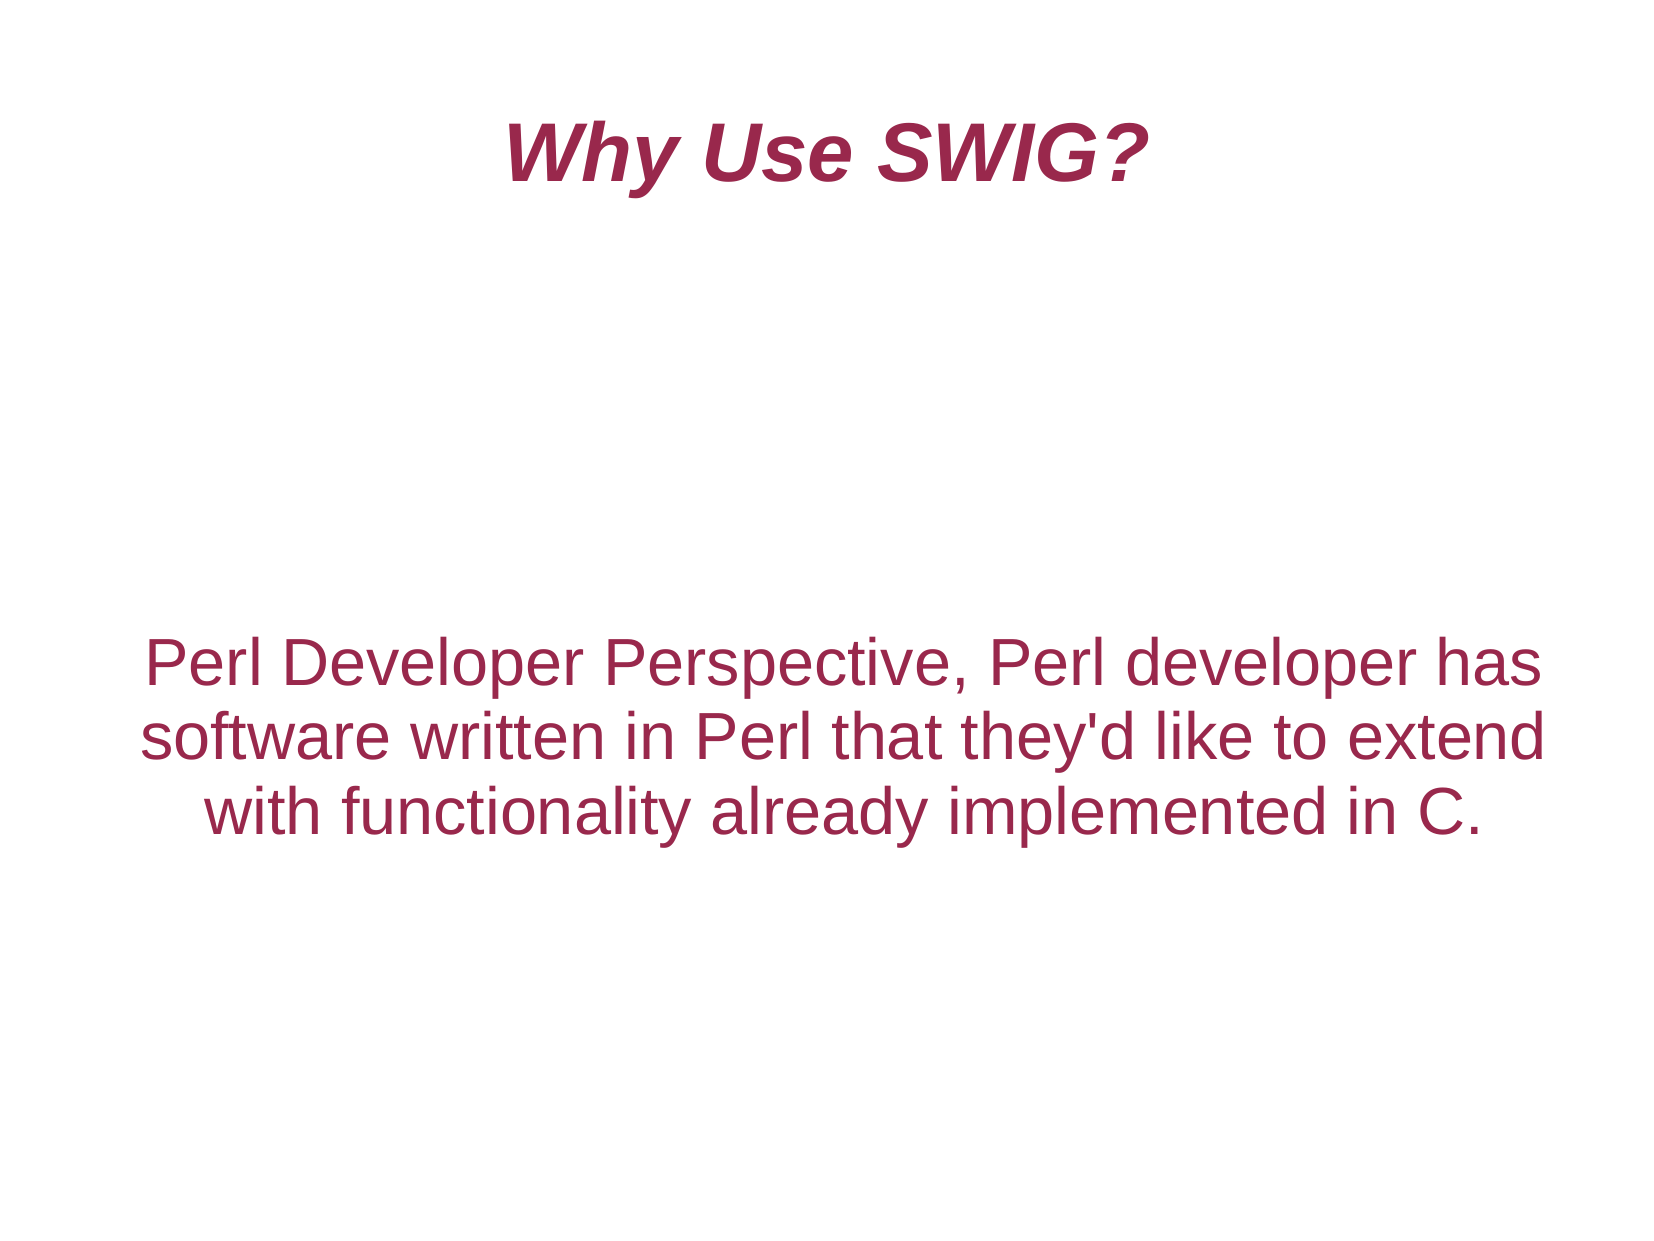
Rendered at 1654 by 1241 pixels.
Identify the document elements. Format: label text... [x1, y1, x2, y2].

subtitle Perl Developer Perspective, Perl developer has software written in Perl that they'd like to extend with functionality already implemented in C. [82, 290, 1571, 1109]
title Why Use SWIG? [82, 49, 1571, 257]
